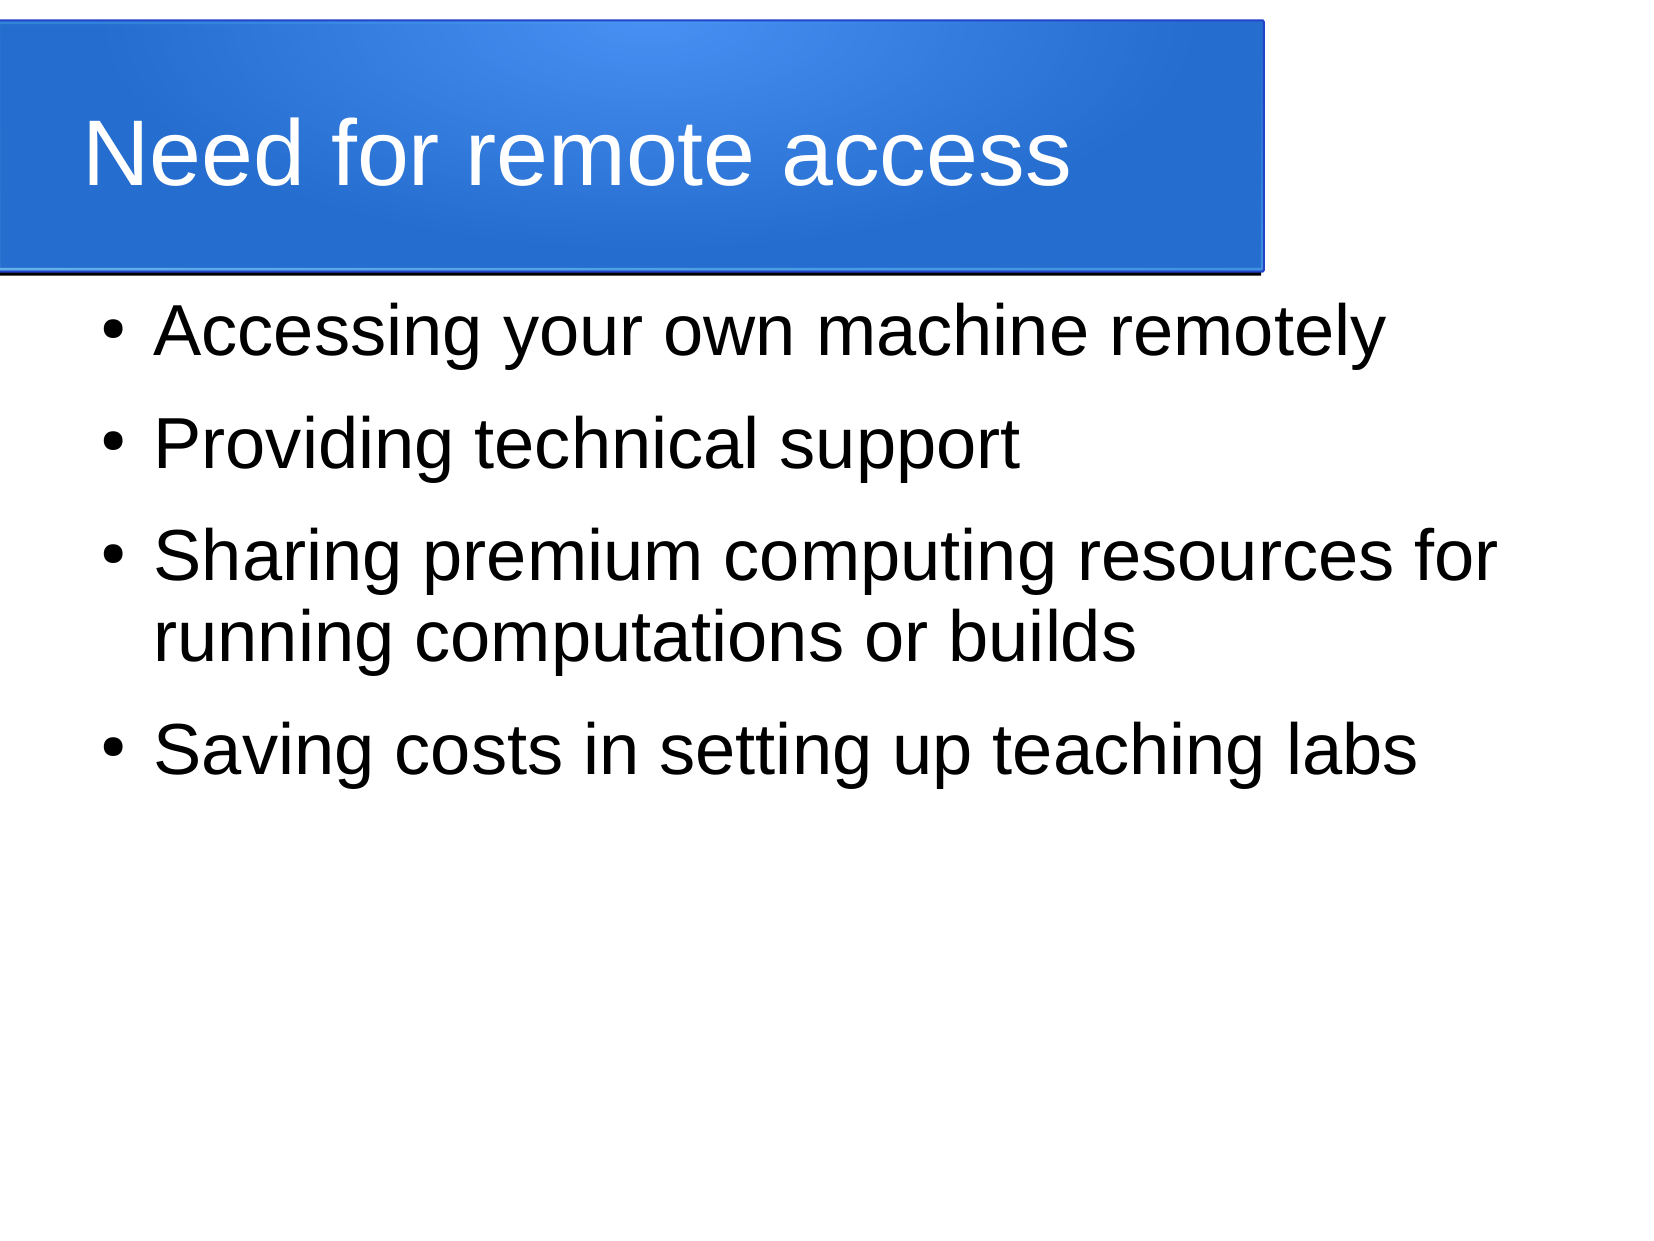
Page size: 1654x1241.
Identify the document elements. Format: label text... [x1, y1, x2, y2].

title Need for remote access [82, 49, 1250, 257]
list Accessing your own machine remotely Providing technical support Sharing premium computing resources for running computations or builds Saving costs in setting up teaching labs [82, 290, 1571, 1010]
